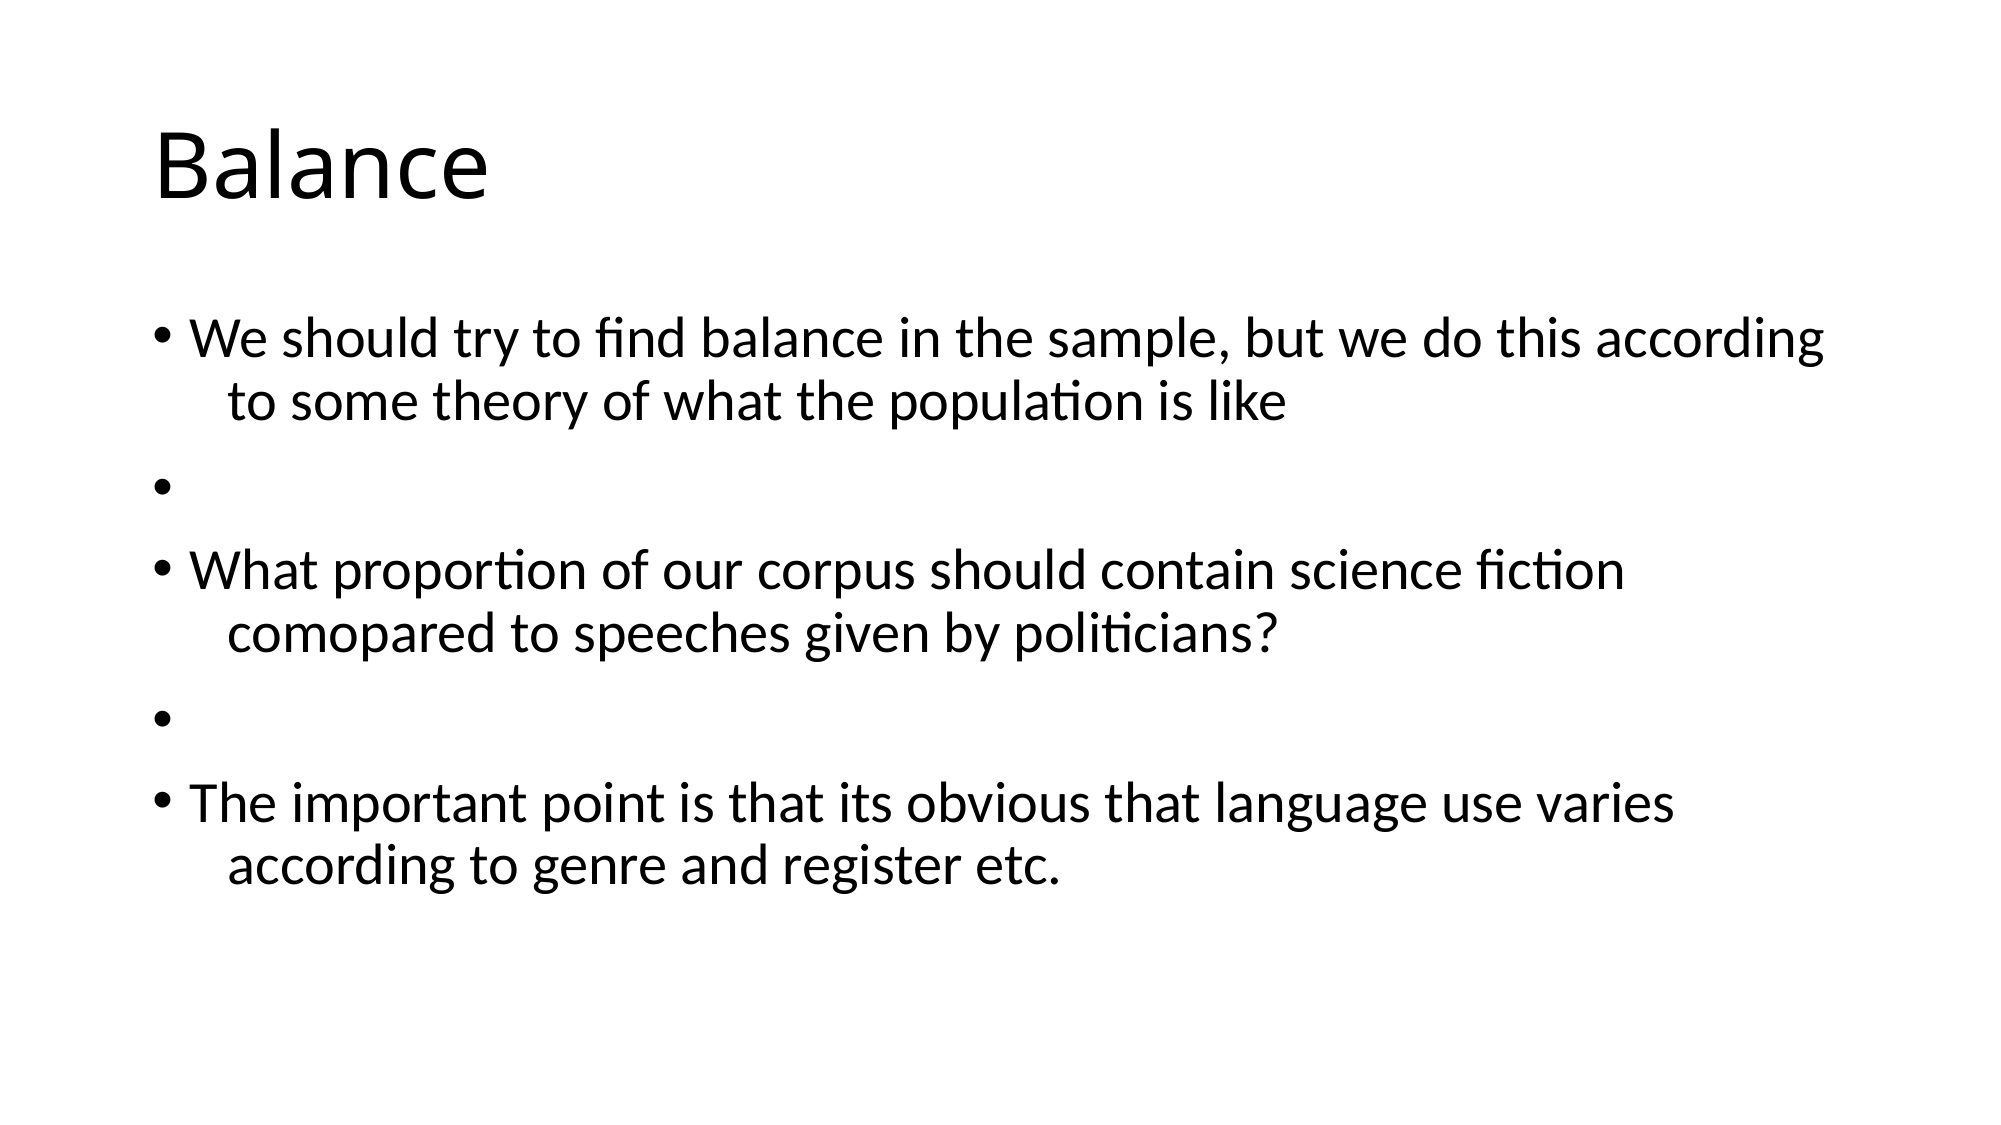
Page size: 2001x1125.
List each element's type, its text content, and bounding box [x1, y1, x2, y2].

title Balance [137, 59, 1863, 278]
list We should try to find balance in the sample, but we do this according to some theory of what the population is like What proportion of our corpus should contain science fiction comopared to speeches given by politicians? The important point is that its obvious that language use varies according to genre and register etc. [137, 299, 1863, 1014]
